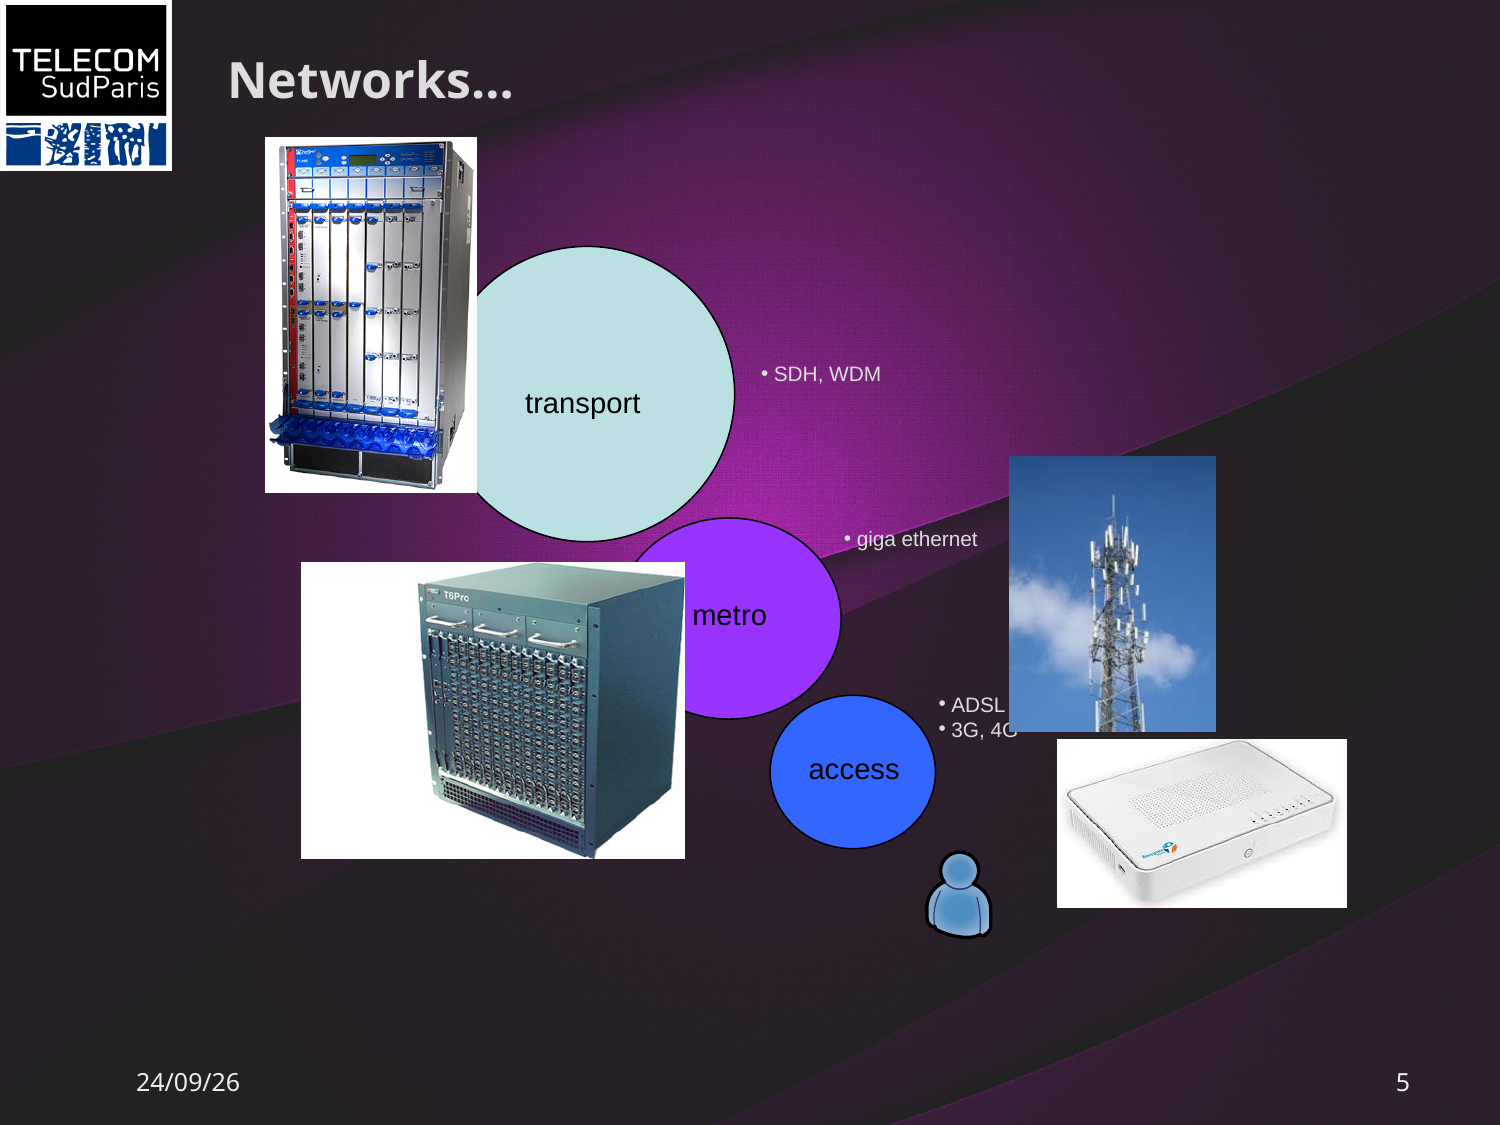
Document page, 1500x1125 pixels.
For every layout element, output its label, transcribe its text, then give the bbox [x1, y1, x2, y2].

text_box [477, 246, 735, 542]
picture [0, 0, 1500, 1125]
text_box [636, 517, 842, 720]
text_box metro [685, 589, 783, 640]
chart [923, 848, 995, 941]
text_box ADSL 3G, 4G [923, 683, 1034, 749]
text_box transport [510, 376, 656, 427]
title Networks… [212, 19, 1406, 138]
text_box access [793, 742, 915, 793]
text_box [770, 695, 936, 849]
text_box SDH, WDM [746, 352, 896, 394]
text_box giga ethernet [829, 517, 993, 559]
